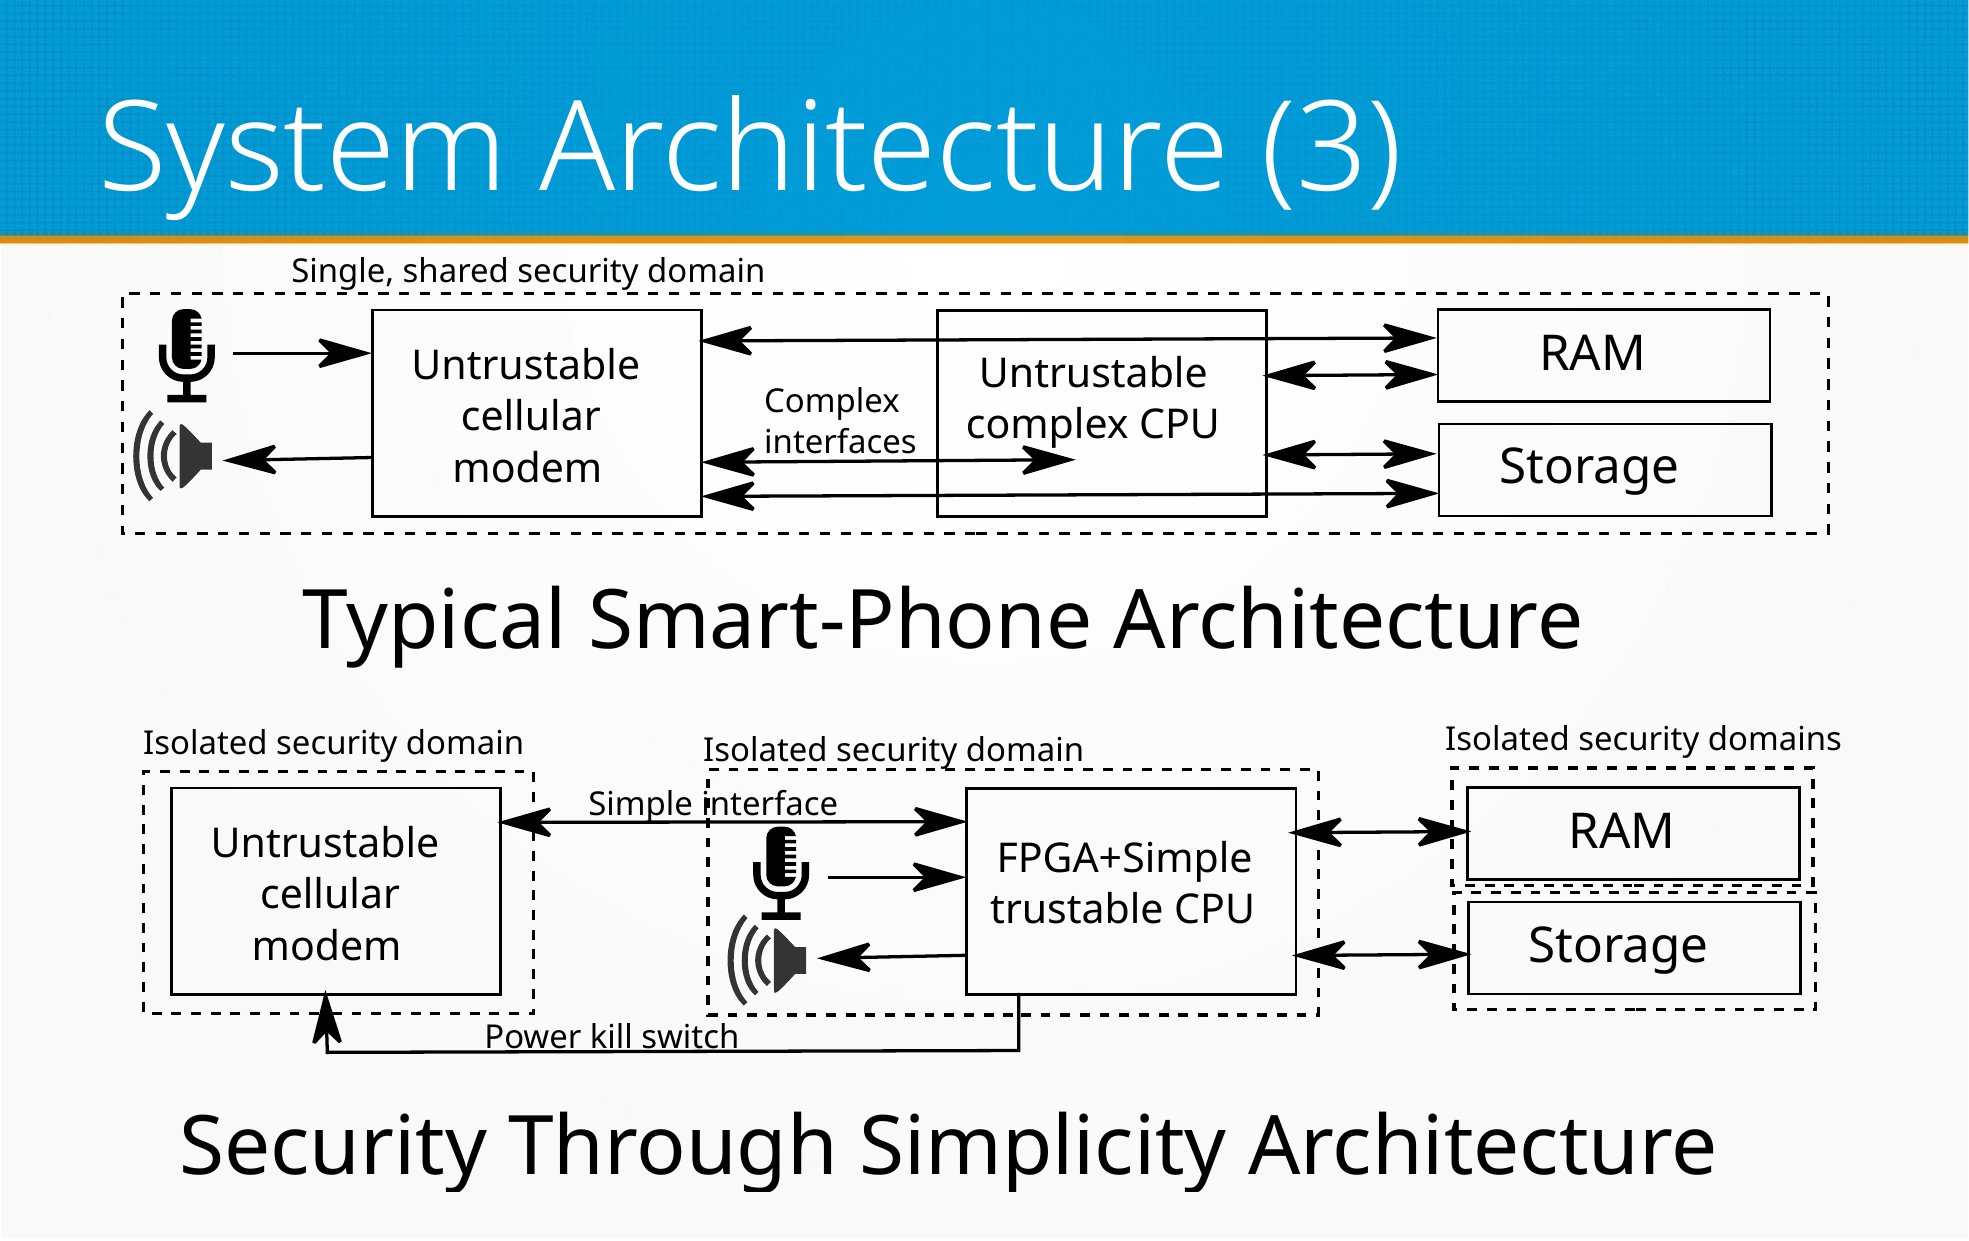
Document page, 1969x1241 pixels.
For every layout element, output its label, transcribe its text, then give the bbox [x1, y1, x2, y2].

title System Architecture (3) [98, 19, 1870, 227]
picture [0, 233, 1969, 1241]
